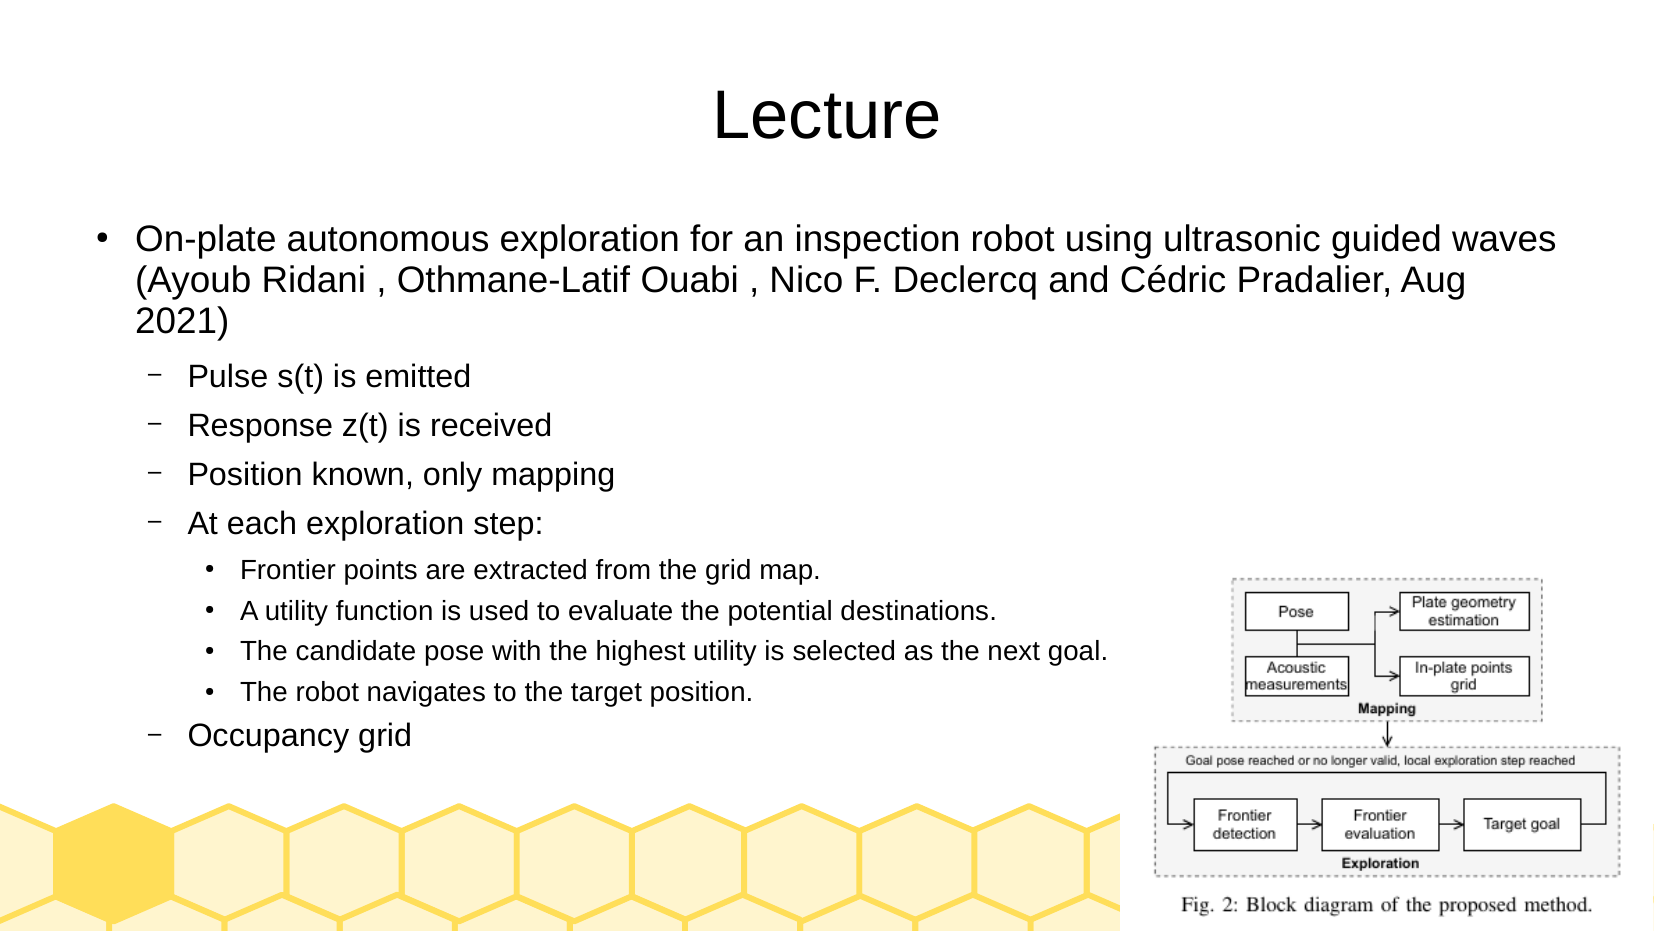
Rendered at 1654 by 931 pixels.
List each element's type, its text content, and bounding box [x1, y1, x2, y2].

picture [1120, 560, 1654, 931]
title Lecture [82, 37, 1571, 193]
list On-plate autonomous exploration for an inspection robot using ultrasonic guided waves (Ayoub Ridani , Othmane-Latif Ouabi , Nico F. Declercq and Cédric Pradalier, Aug 2021) Pulse s(t) is emitted Response z(t) is received Position known, only mapping At each exploration step: Frontier points are extracted from the grid map. A utility function is used to evaluate the potential destinations. The candidate pose with the highest utility is selected as the next goal. The robot navigates to the target position. Occupancy grid [82, 217, 1571, 758]
